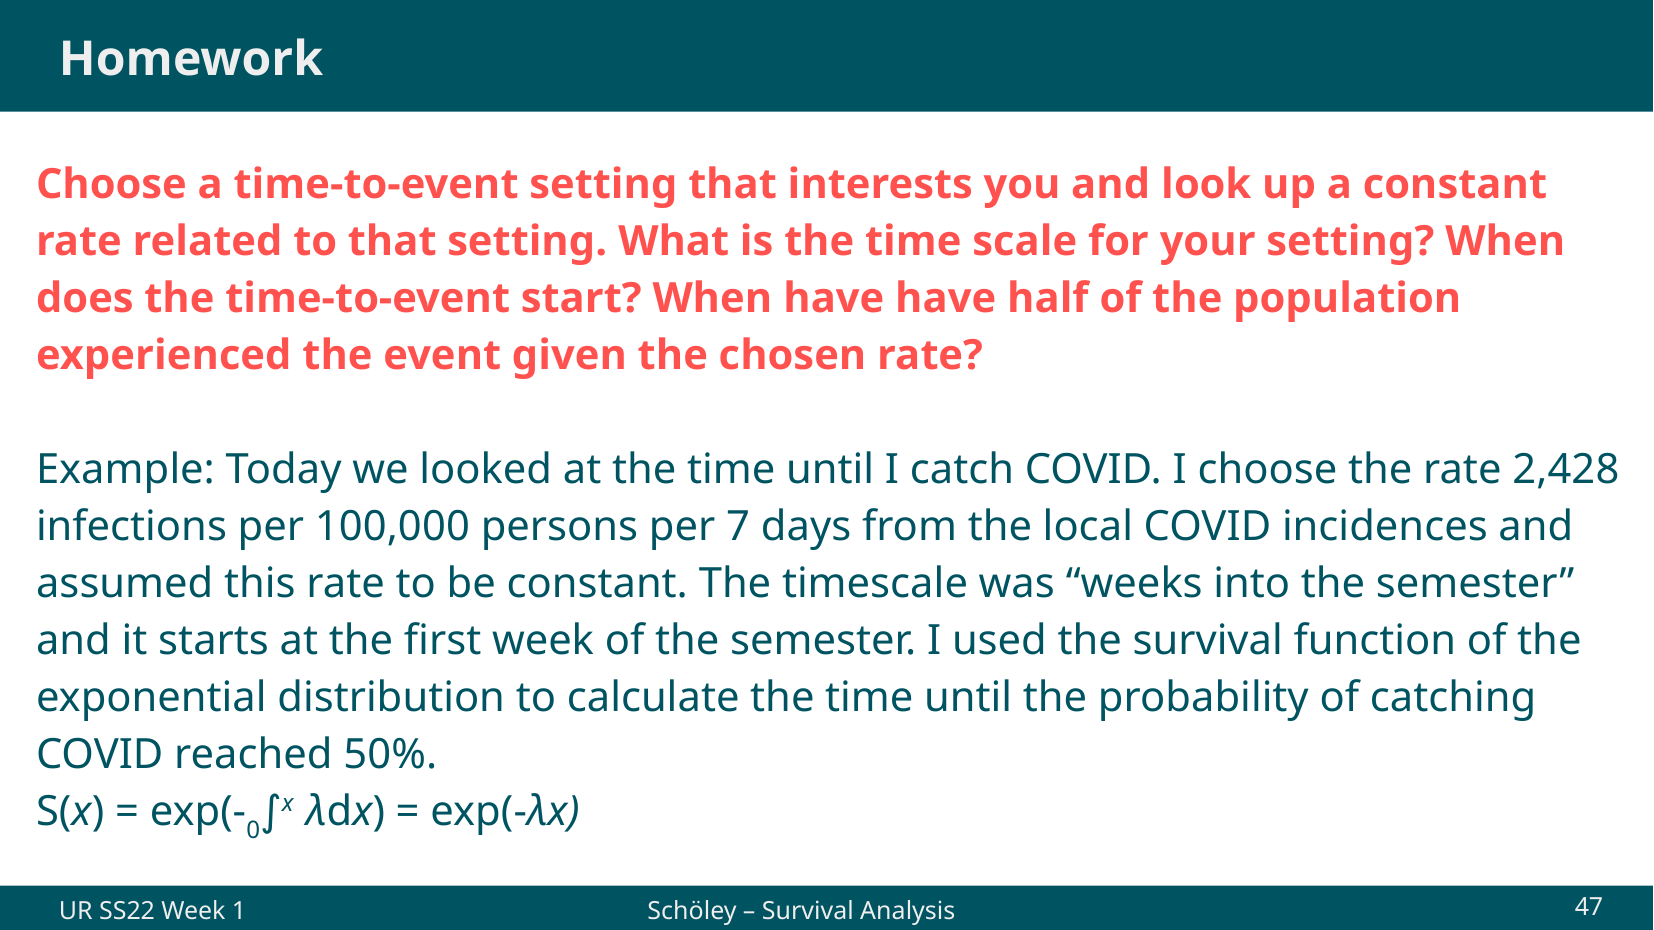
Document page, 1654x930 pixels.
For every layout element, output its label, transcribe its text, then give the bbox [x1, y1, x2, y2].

title Homework [58, 0, 1594, 117]
text_box Choose a time-to-event setting that interests you and look up a constant rate related to that setting. What is the time scale for your setting? When does the time-to-event start? When have have half of the population experienced the event given the chosen rate? Example: Today we looked at the time until I catch COVID. I choose the rate 2,428 infections per 100,000 persons per 7 days from the local COVID incidences and assumed this rate to be constant. The timescale was “weeks into the semester” and it starts at the first week of the semester. I used the survival function of the exponential distribution to calculate the time until the probability of catching COVID reached 50%. S(x) = exp(-0∫x λdx) = exp(-λx) [21, 146, 1636, 710]
